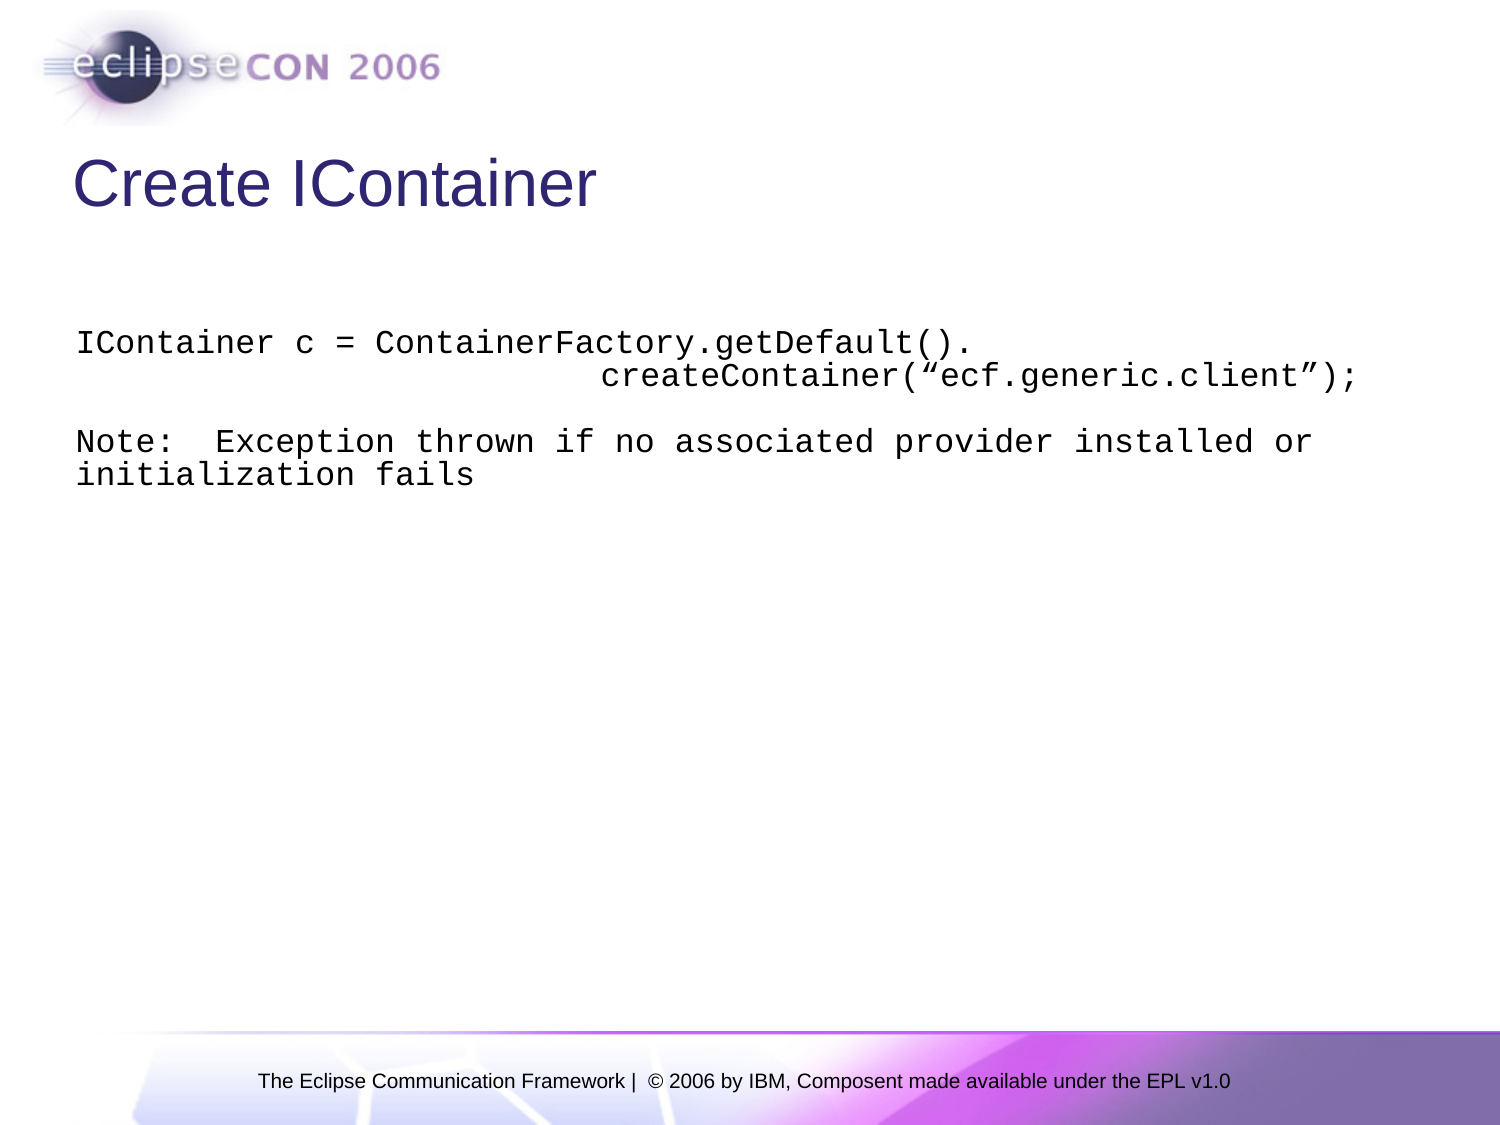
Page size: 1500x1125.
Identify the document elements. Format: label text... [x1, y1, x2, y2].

picture [0, 1031, 1500, 1125]
picture [31, 10, 1040, 126]
text_box IContainer c = ContainerFactory.getDefault(). createContainer(“ecf.generic.client”); Note: Exception thrown if no associated provider installed or initialization fails [60, 320, 1435, 551]
title Create IContainer [72, 150, 1425, 226]
